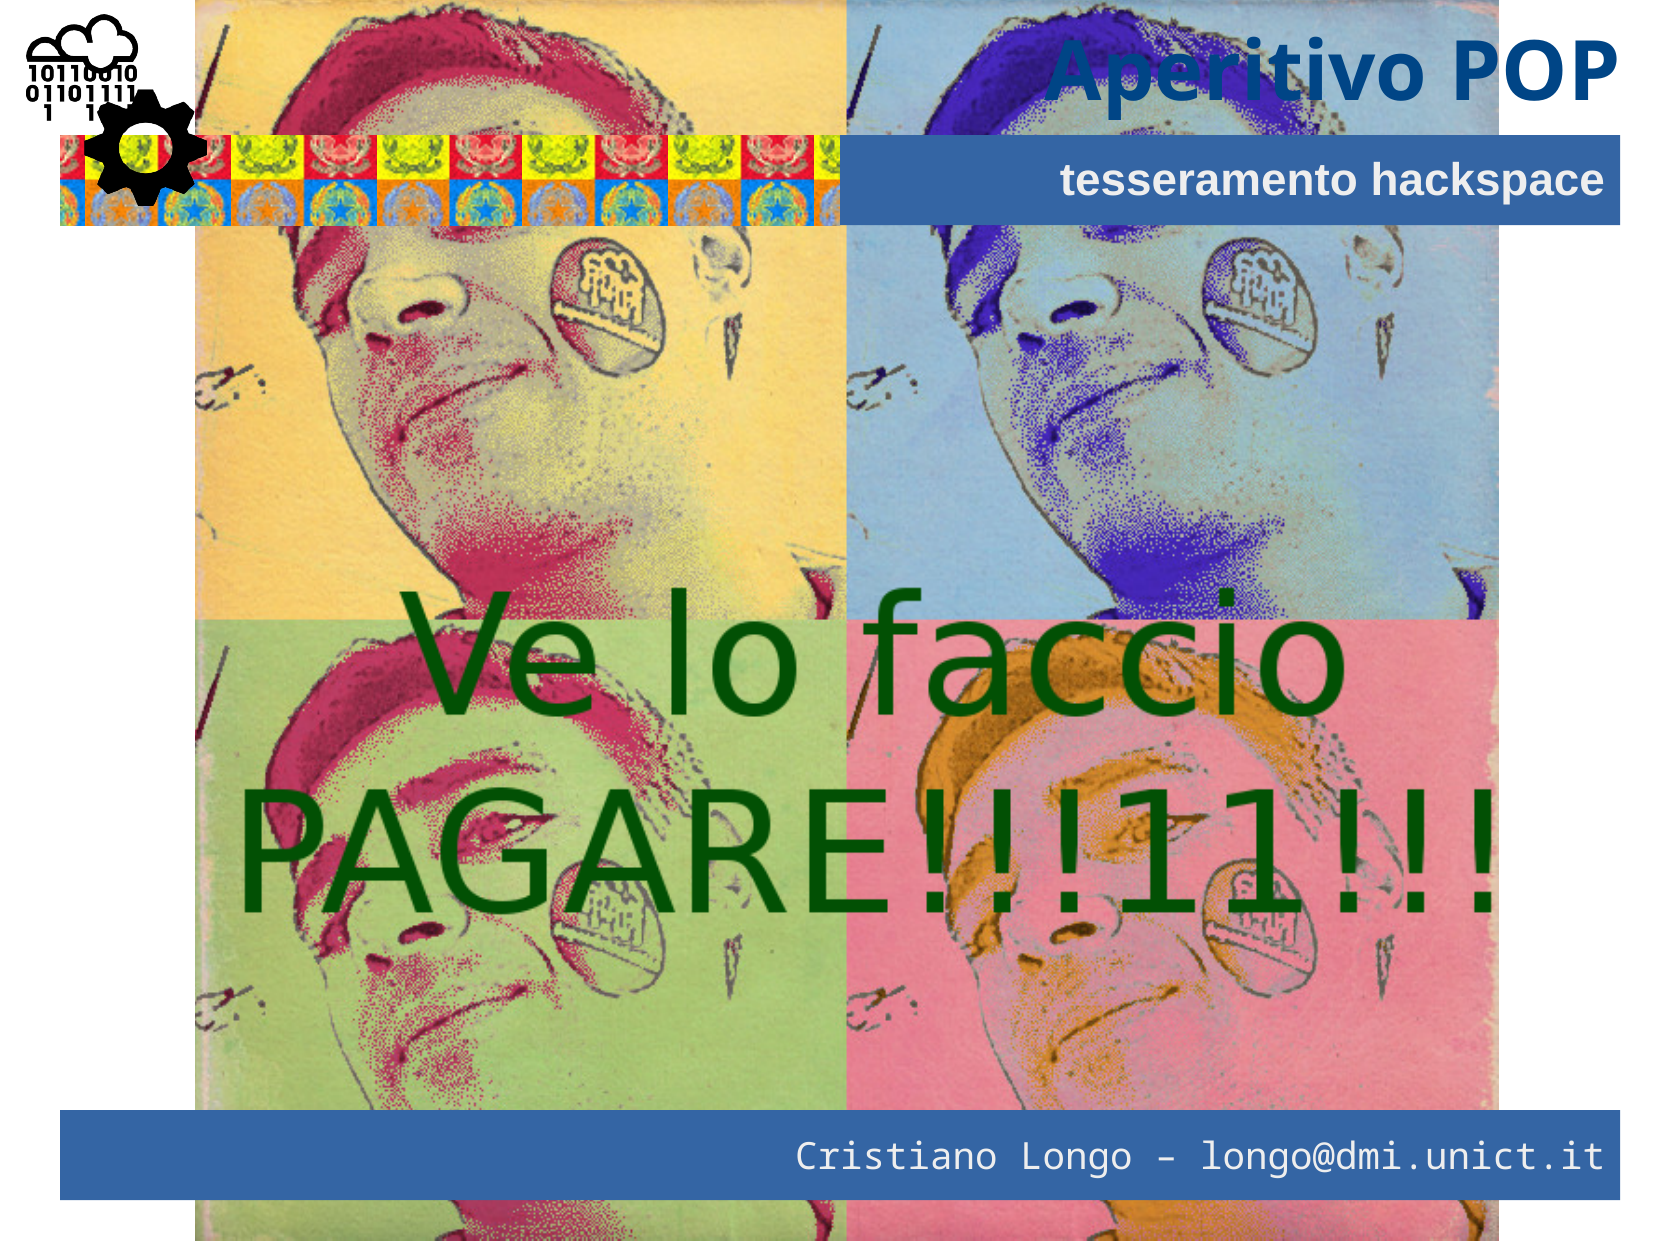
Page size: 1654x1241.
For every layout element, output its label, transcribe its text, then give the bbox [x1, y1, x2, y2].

picture [195, 1201, 1499, 1241]
picture [26, 0, 1499, 206]
text_box Aperitivo POP [982, 4, 1636, 124]
text_box Cristiano Longo – longo@dmi.unict.it [60, 1110, 1621, 1201]
text_box tesseramento hackspace [840, 135, 1621, 226]
picture [195, 226, 1499, 1110]
text_box [60, 135, 840, 226]
